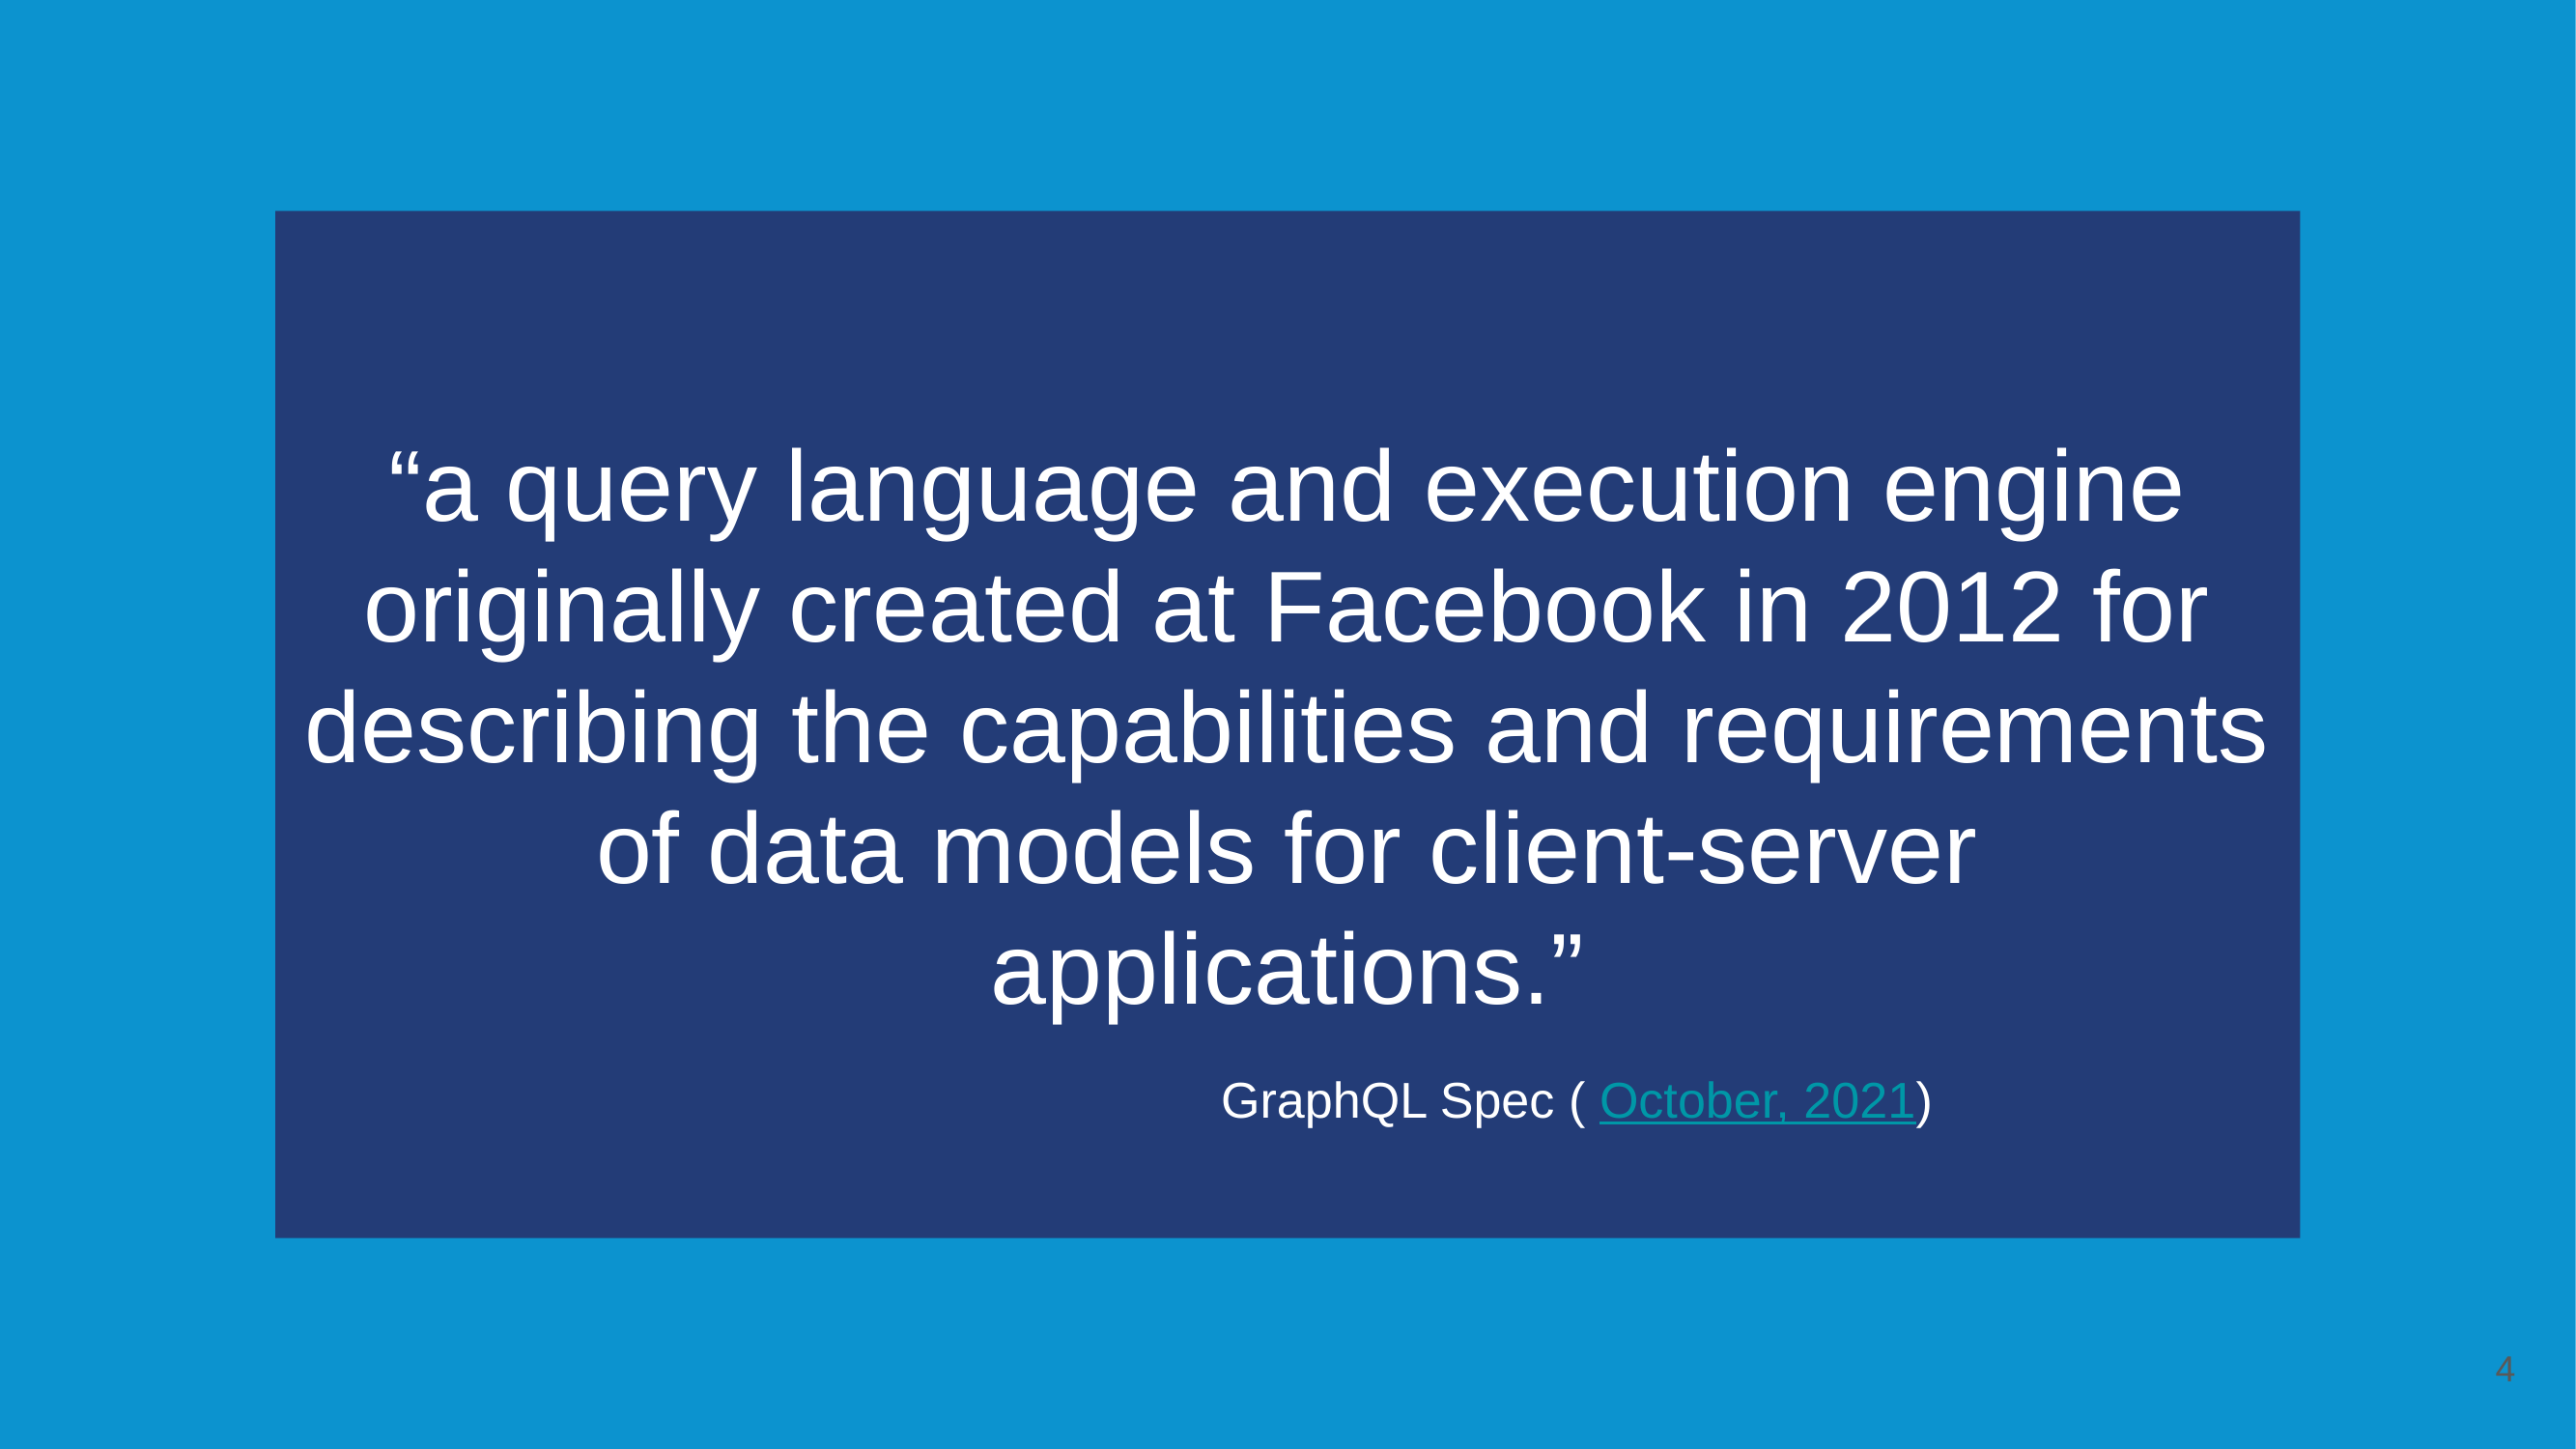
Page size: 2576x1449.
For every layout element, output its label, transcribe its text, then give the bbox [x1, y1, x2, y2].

text_box GraphQL Spec ( October, 2021) [1206, 1053, 2387, 1204]
text_box [275, 211, 2301, 395]
slide_number <number> [2386, 1313, 2541, 1425]
title “a query language and execution engine originally created at Facebook in 2012 for describing the capabilities and requirements of data models for client-server applications.” [275, 395, 2301, 1054]
text_box [275, 1054, 2301, 1238]
